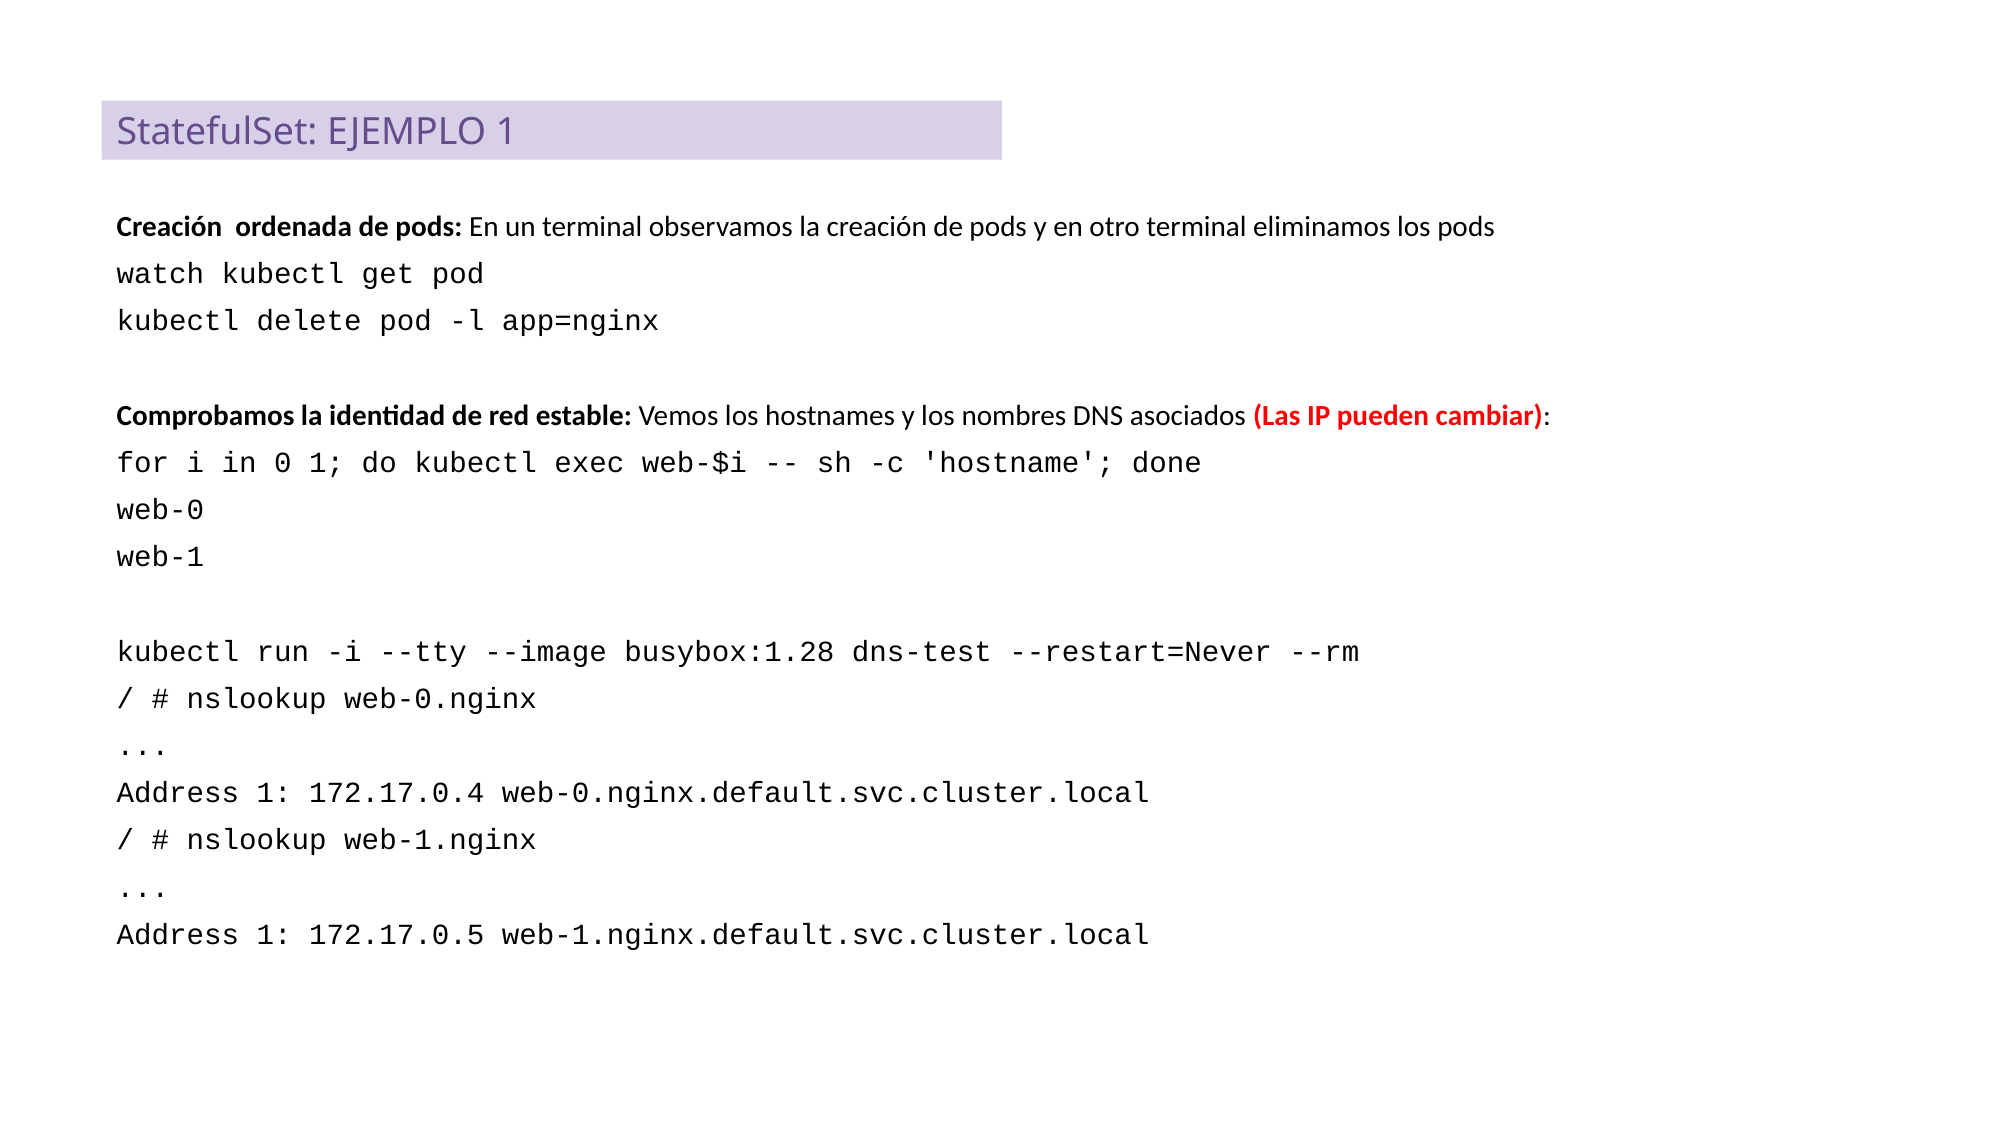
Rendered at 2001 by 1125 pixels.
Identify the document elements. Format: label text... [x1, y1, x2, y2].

text_box StatefulSet: EJEMPLO 1 [101, 100, 1003, 160]
text_box Creación ordenada de pods: En un terminal observamos la creación de pods y en otro terminal eliminamos los pods watch kubectl get pod kubectl delete pod -l app=nginx Comprobamos la identidad de red estable: Vemos los hostnames y los nombres DNS asociados (Las IP pueden cambiar): for i in 0 1; do kubectl exec web-$i -- sh -c 'hostname'; done web-0 web-1 kubectl run -i --tty --image busybox:1.28 dns-test --restart=Never --rm / # nslookup web-0.nginx ... Address 1: 172.17.0.4 web-0.nginx.default.svc.cluster.local / # nslookup web-1.nginx ... Address 1: 172.17.0.5 web-1.nginx.default.svc.cluster.local [101, 180, 1908, 995]
